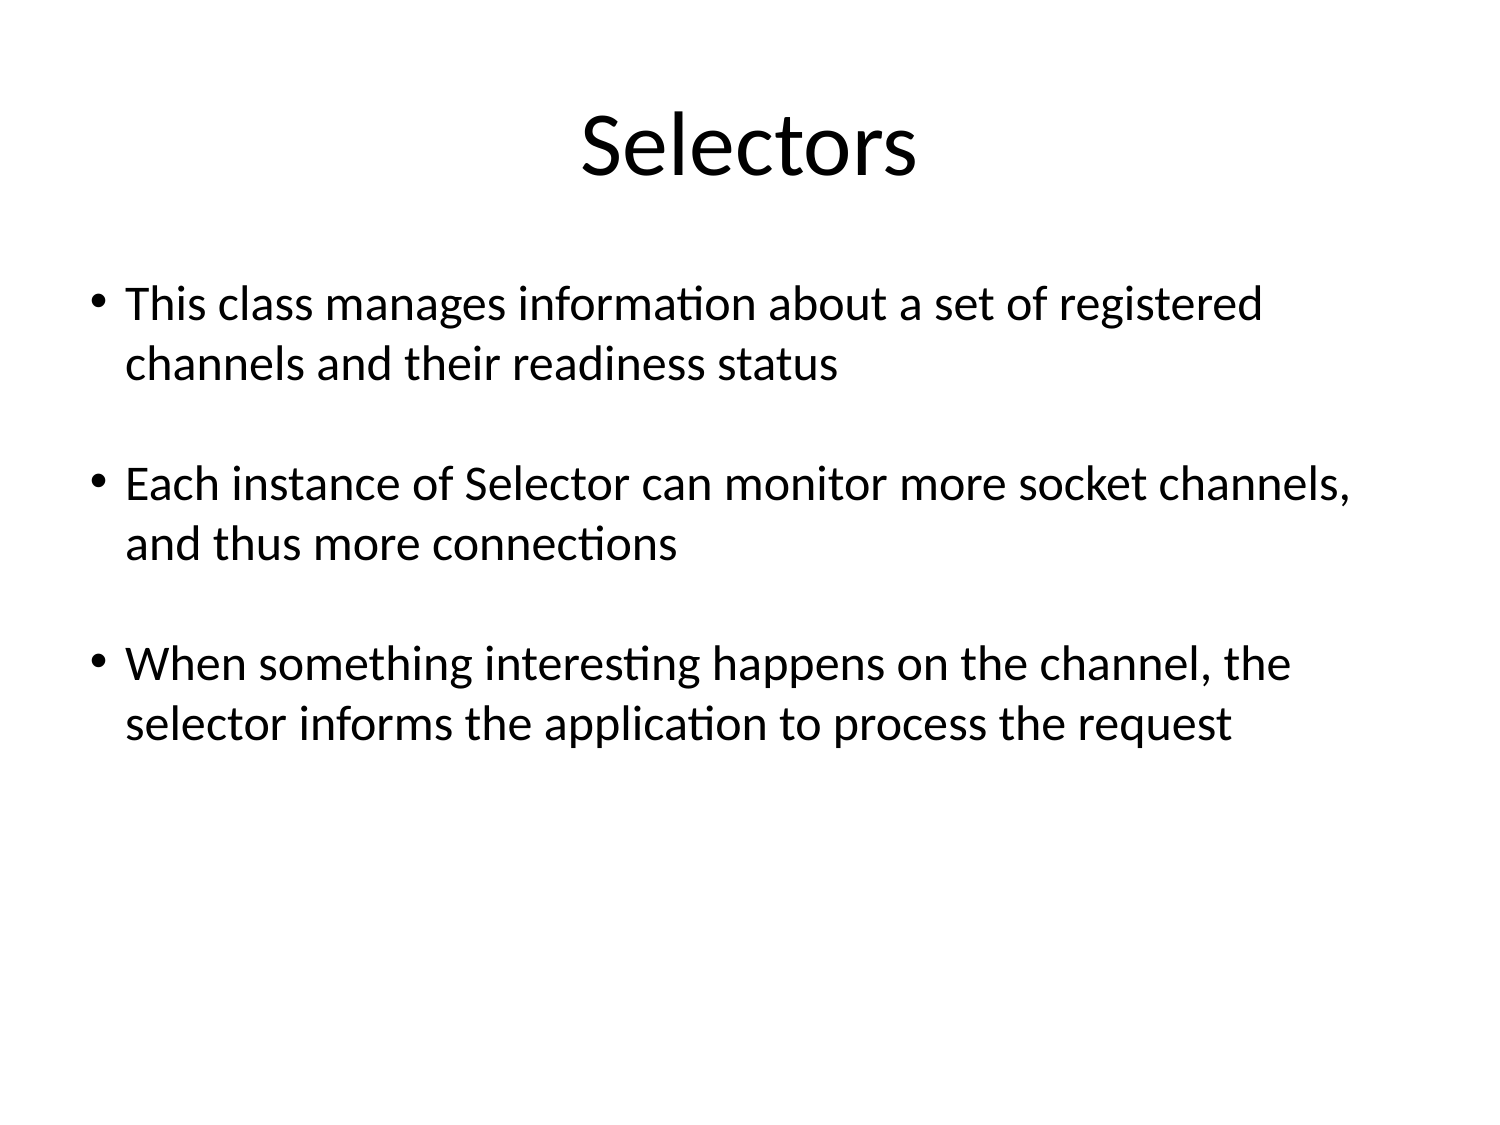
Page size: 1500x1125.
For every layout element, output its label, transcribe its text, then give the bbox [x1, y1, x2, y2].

text_box This class manages information about a set of registered channels and their readiness status Each instance of Selector can monitor more socket channels, and thus more connections When something interesting happens on the channel, the selector informs the application to process the request [75, 262, 1425, 1005]
text_box Selectors [75, 45, 1425, 233]
